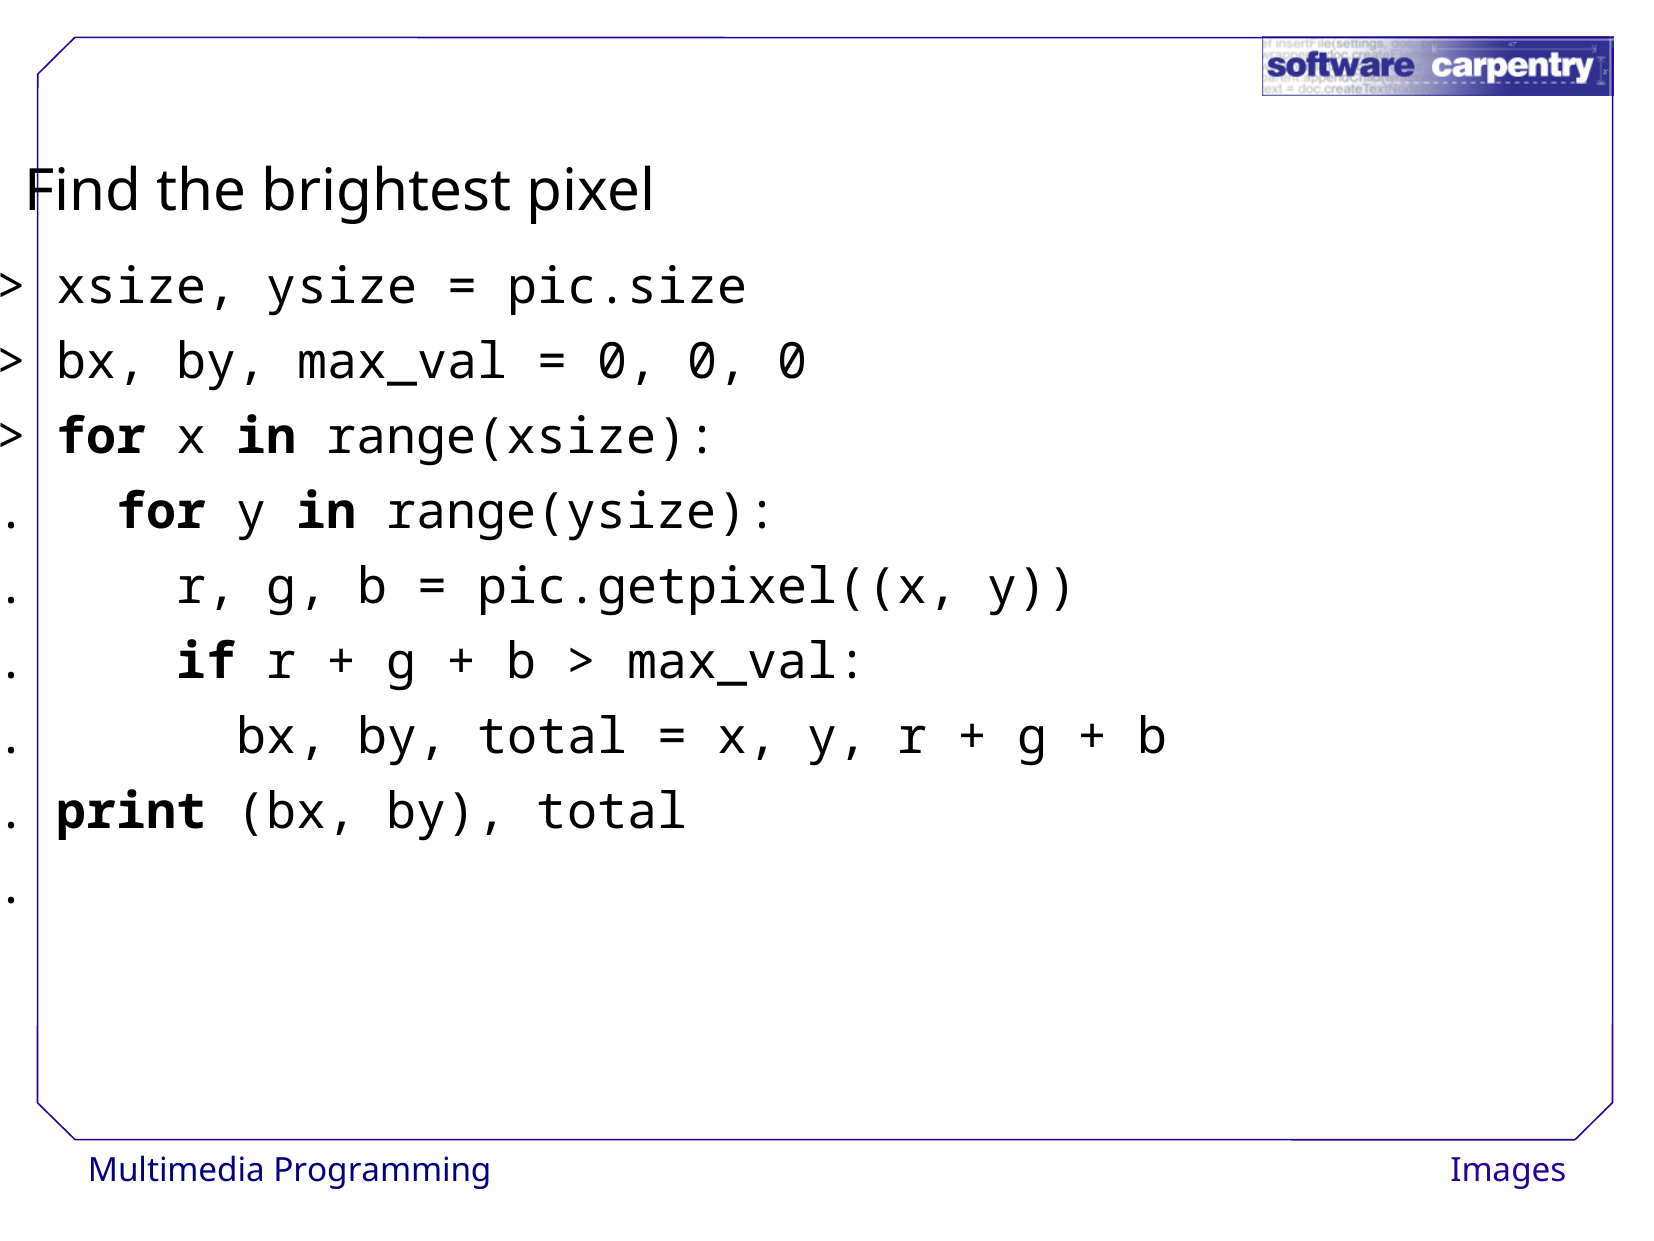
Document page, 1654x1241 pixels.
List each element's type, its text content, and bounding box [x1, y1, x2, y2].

picture [1262, 36, 1614, 96]
text_box Find the brightest pixel [9, 109, 821, 230]
text_box >>> xsize, ysize = pic.size >>> bx, by, max_val = 0, 0, 0 >>> for x in range(xsize): ... for y in range(ysize): ... r, g, b = pic.getpixel((x, y)) ... if r + g + b > max_val: ... bx, by, total = x, y, r + g + b ... print (bx, by), total ... [0, 230, 1332, 922]
